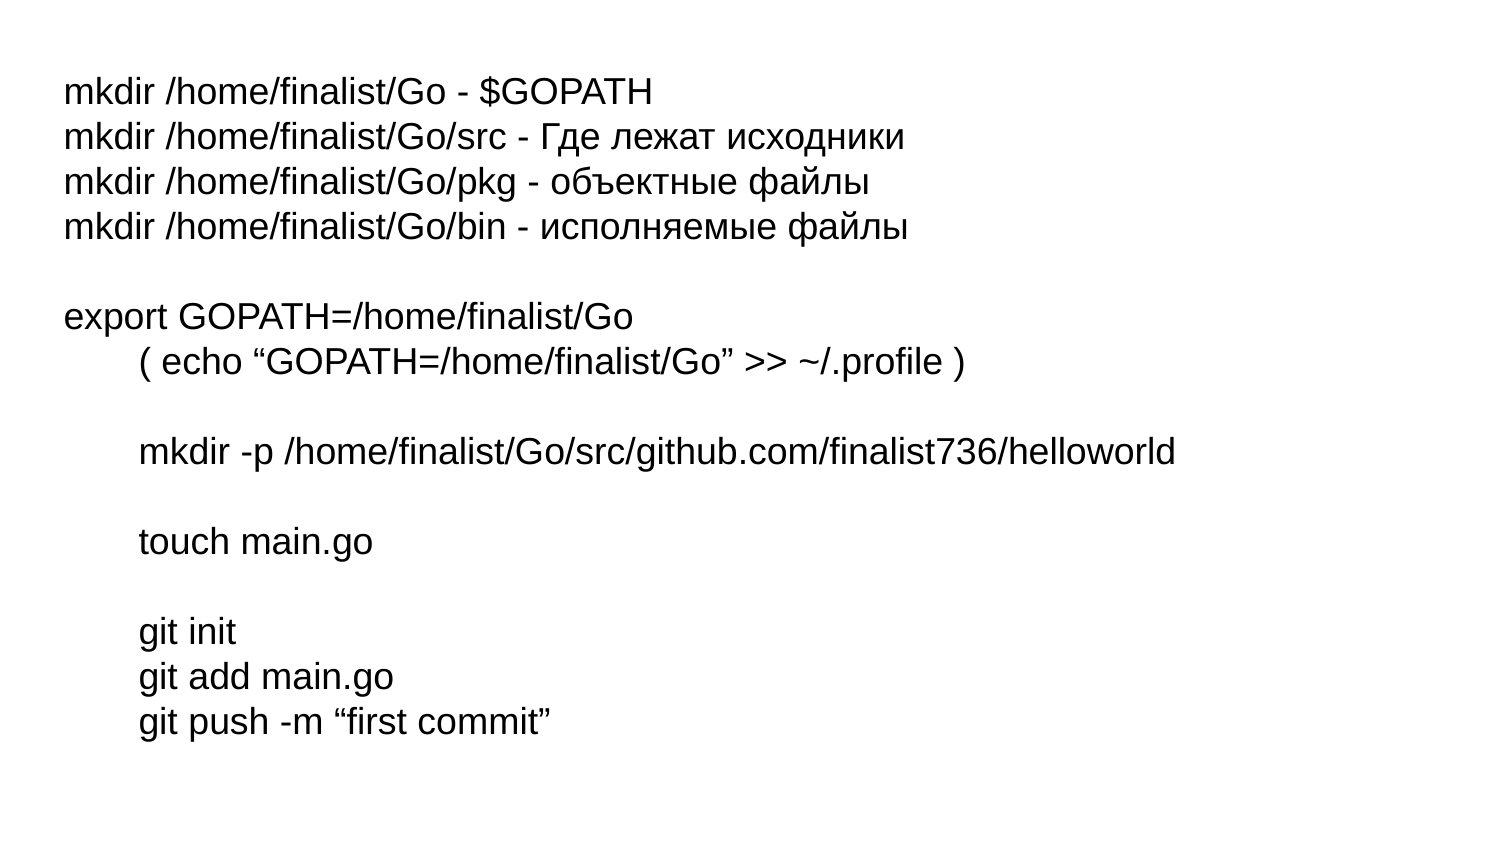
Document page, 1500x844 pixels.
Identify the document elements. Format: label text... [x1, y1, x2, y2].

text_box mkdir /home/finalist/Go - $GOPATH mkdir /home/finalist/Go/src - Где лежат исходники mkdir /home/finalist/Go/pkg - объектные файлы mkdir /home/finalist/Go/bin - исполняемые файлы export GOPATH=/home/finalist/Go ( echo “GOPATH=/home/finalist/Go” >> ~/.profile ) mkdir -p /home/finalist/Go/src/github.com/finalist736/helloworld touch main.go git init git add main.go git push -m “first commit” [48, 52, 1459, 814]
